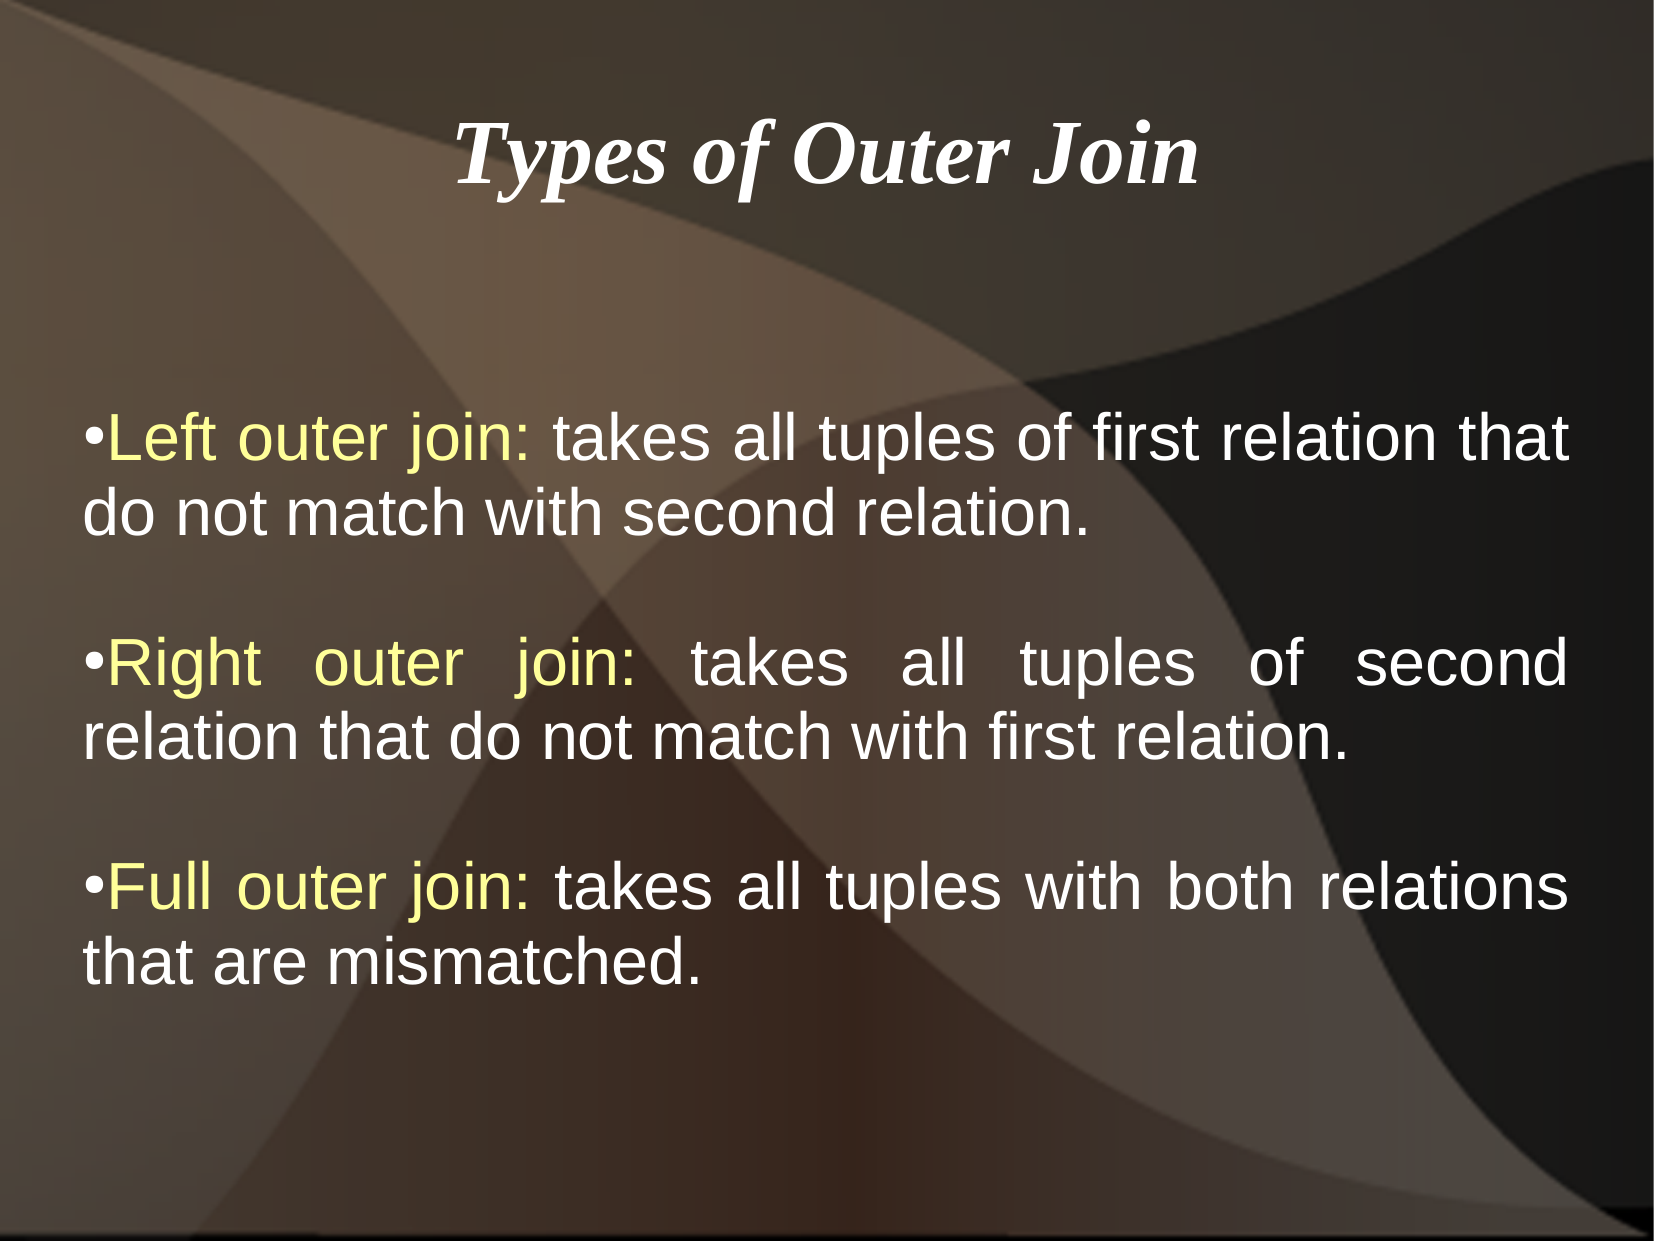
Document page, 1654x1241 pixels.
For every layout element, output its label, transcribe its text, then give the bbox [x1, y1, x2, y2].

subtitle Left outer join: takes all tuples of first relation that do not match with second relation. Right outer join: takes all tuples of second relation that do not match with first relation. Full outer join: takes all tuples with both relations that are mismatched. [82, 297, 1571, 1102]
picture [0, 0, 1654, 1241]
title Types of Outer Join [82, 56, 1571, 250]
